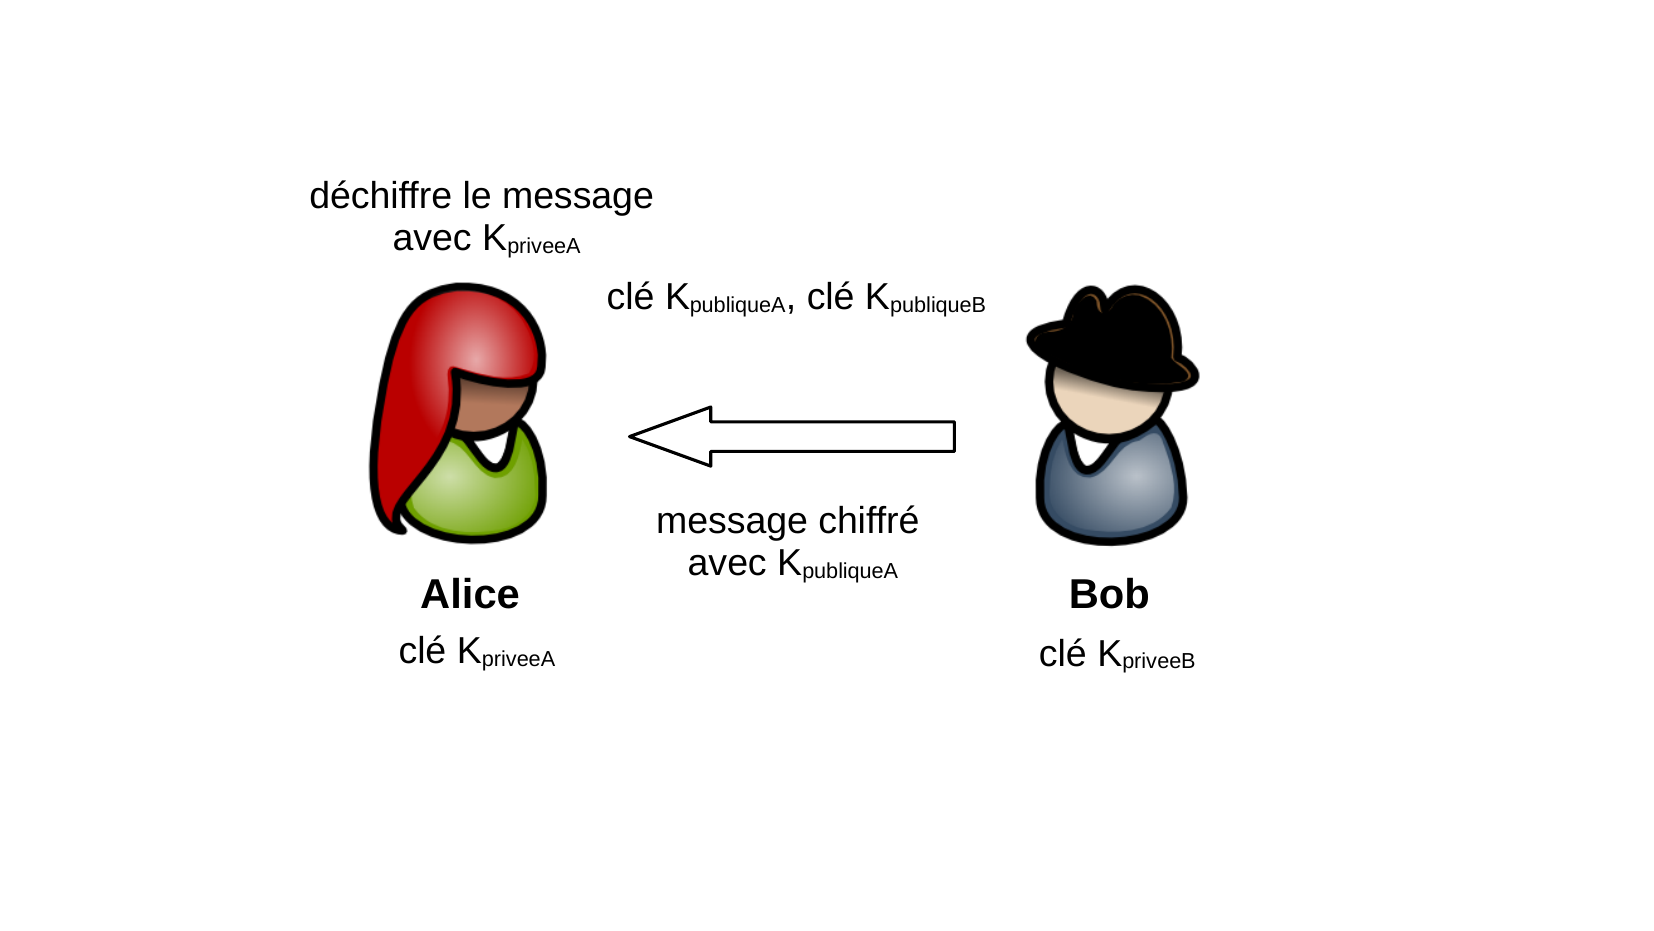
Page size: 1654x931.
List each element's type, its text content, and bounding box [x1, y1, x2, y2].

text_box déchiffre le message avec KpriveeA [294, 166, 680, 266]
picture [355, 274, 591, 562]
text_box clé KpriveeB [1024, 624, 1211, 682]
picture [1003, 272, 1216, 562]
text_box message chiffré avec KpubliqueA [641, 491, 945, 591]
text_box Alice [405, 563, 535, 622]
text_box clé KpriveeA [383, 622, 571, 680]
text_box Bob [1053, 563, 1165, 624]
text_box [629, 407, 955, 467]
text_box clé KpubliqueA, clé KpubliqueB [591, 267, 1032, 367]
